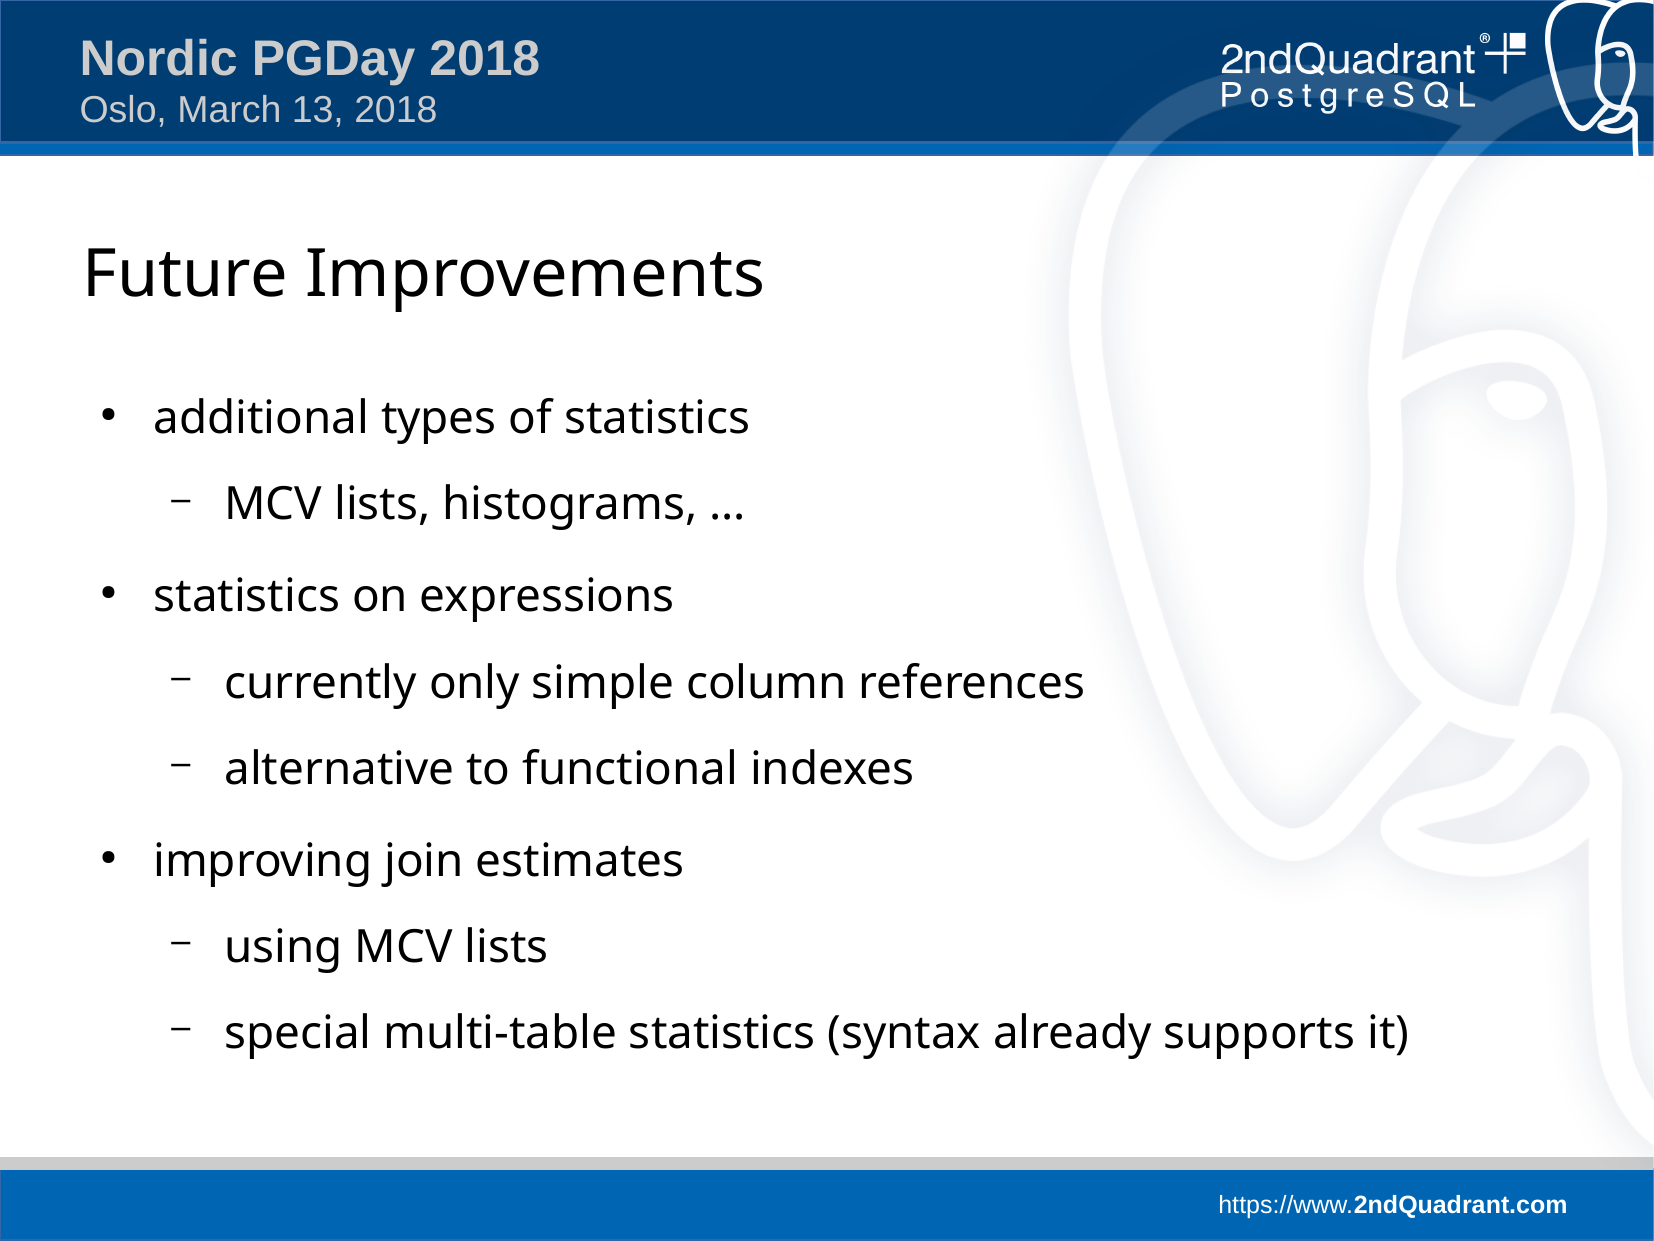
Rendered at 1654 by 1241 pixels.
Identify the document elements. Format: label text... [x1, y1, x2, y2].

list additional types of statistics MCV lists, histograms, … statistics on expressions currently only simple column references alternative to functional indexes improving join estimates using MCV lists special multi-table statistics (syntax already supports it) [82, 384, 1571, 1104]
picture [632, 0, 1654, 1241]
title Future Improvements [82, 167, 1571, 375]
